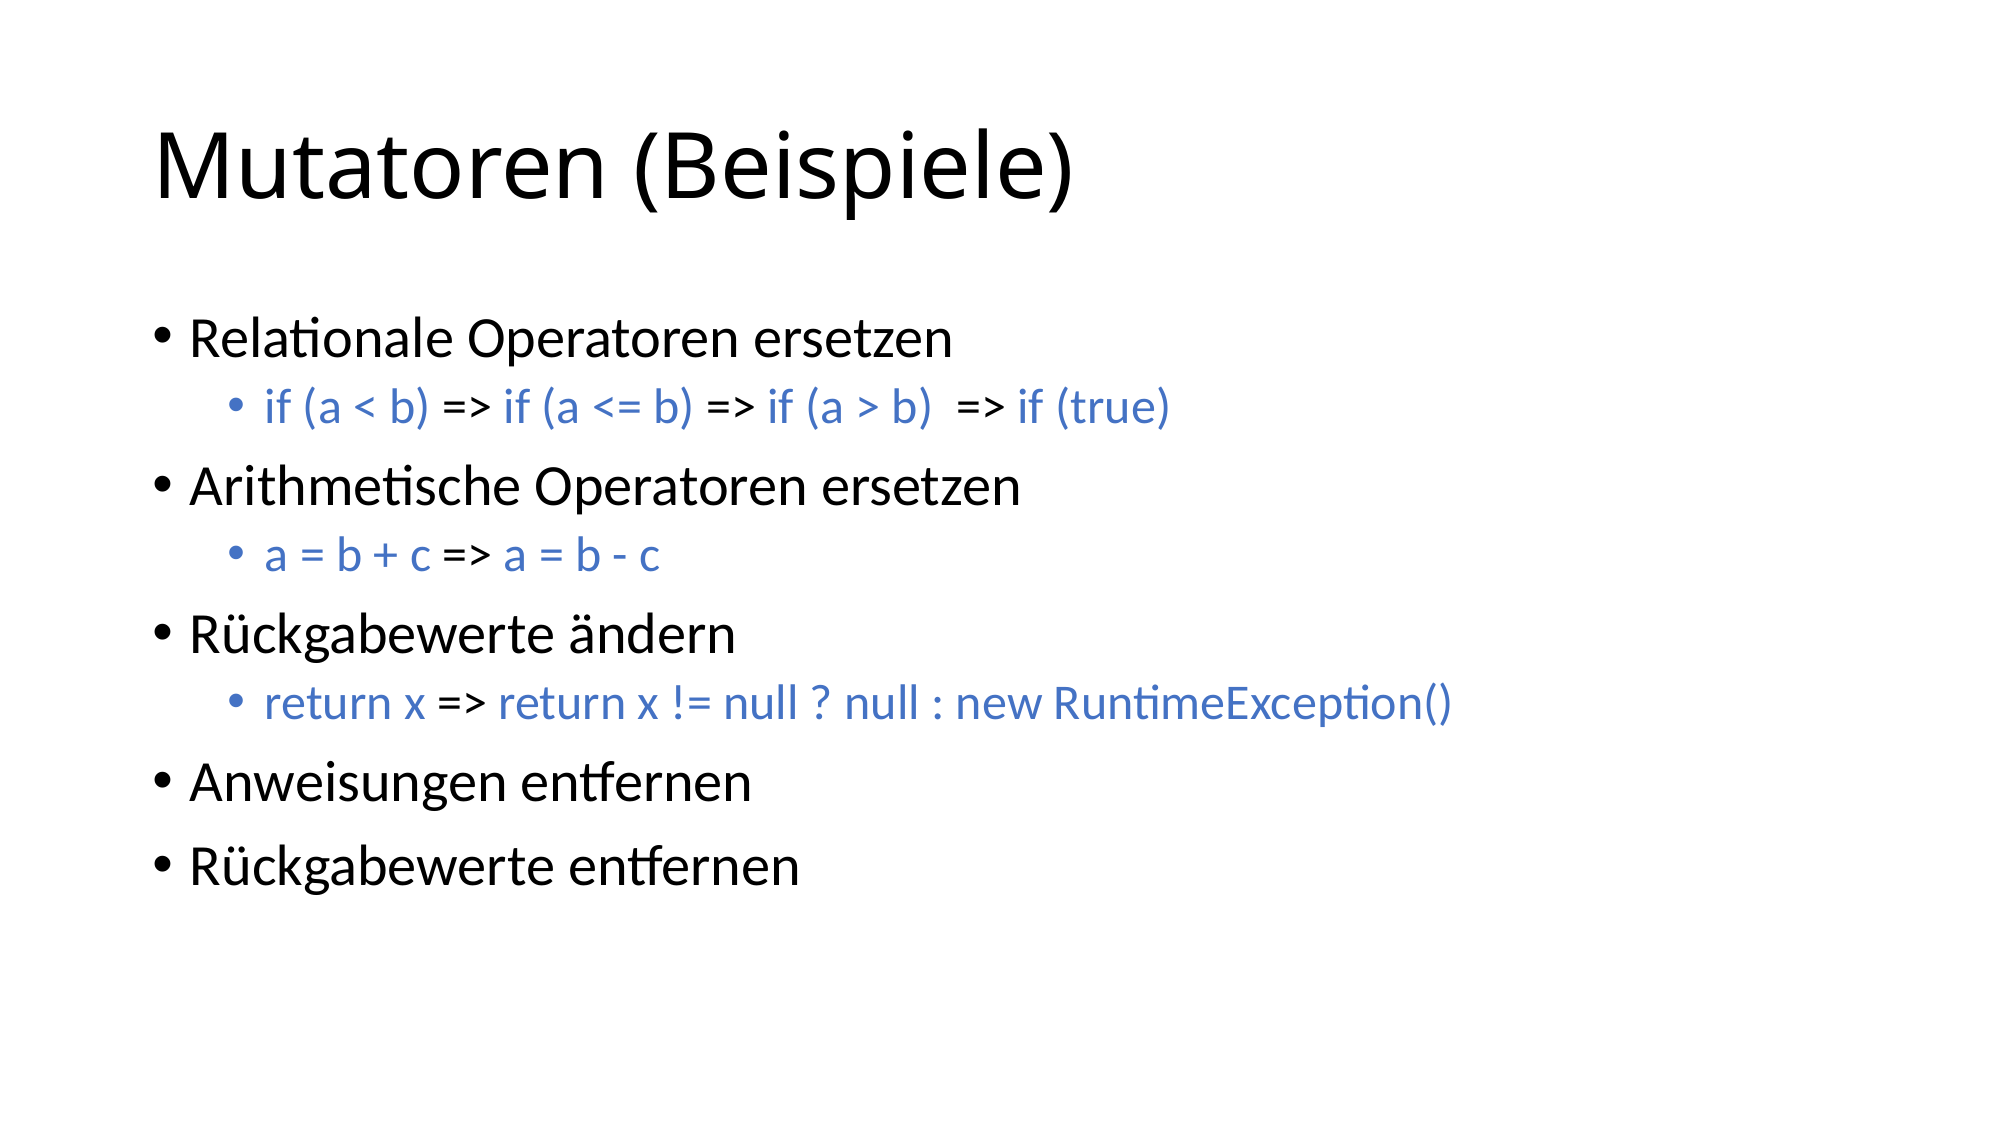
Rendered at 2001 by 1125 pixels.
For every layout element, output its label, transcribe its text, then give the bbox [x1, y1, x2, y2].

title Mutatoren (Beispiele) [137, 59, 1863, 278]
list Relationale Operatoren ersetzen if (a < b) => if (a <= b) => if (a > b) => if (true) Arithmetische Operatoren ersetzen a = b + c => a = b - c Rückgabewerte ändern return x => return x != null ? null : new RuntimeException() Anweisungen entfernen Rückgabewerte entfernen [137, 299, 1863, 1014]
